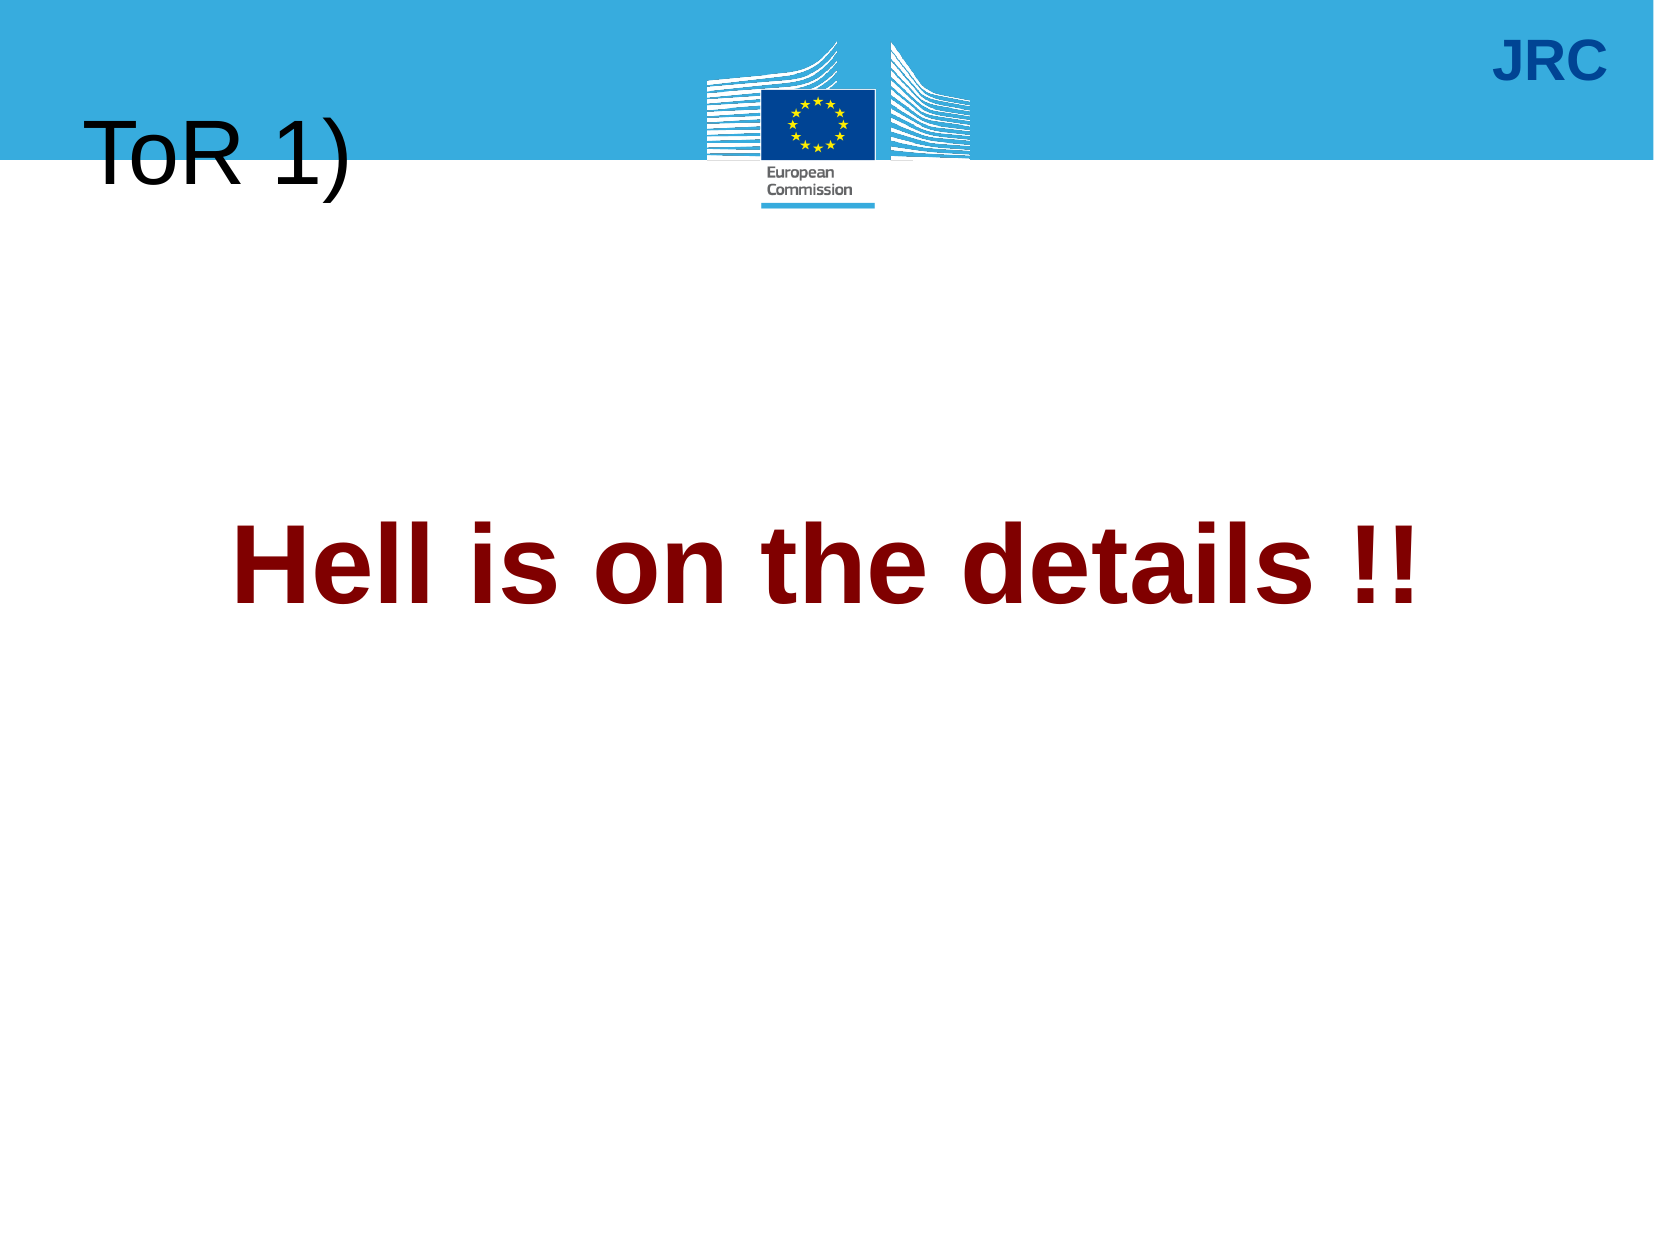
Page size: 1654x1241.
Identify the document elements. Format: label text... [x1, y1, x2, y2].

list Hell is on the details !! [47, 501, 1607, 739]
text_box JRC [1470, 22, 1631, 94]
picture [707, 41, 970, 49]
title ToR 1) [82, 49, 1571, 257]
text_box [0, 0, 1653, 160]
